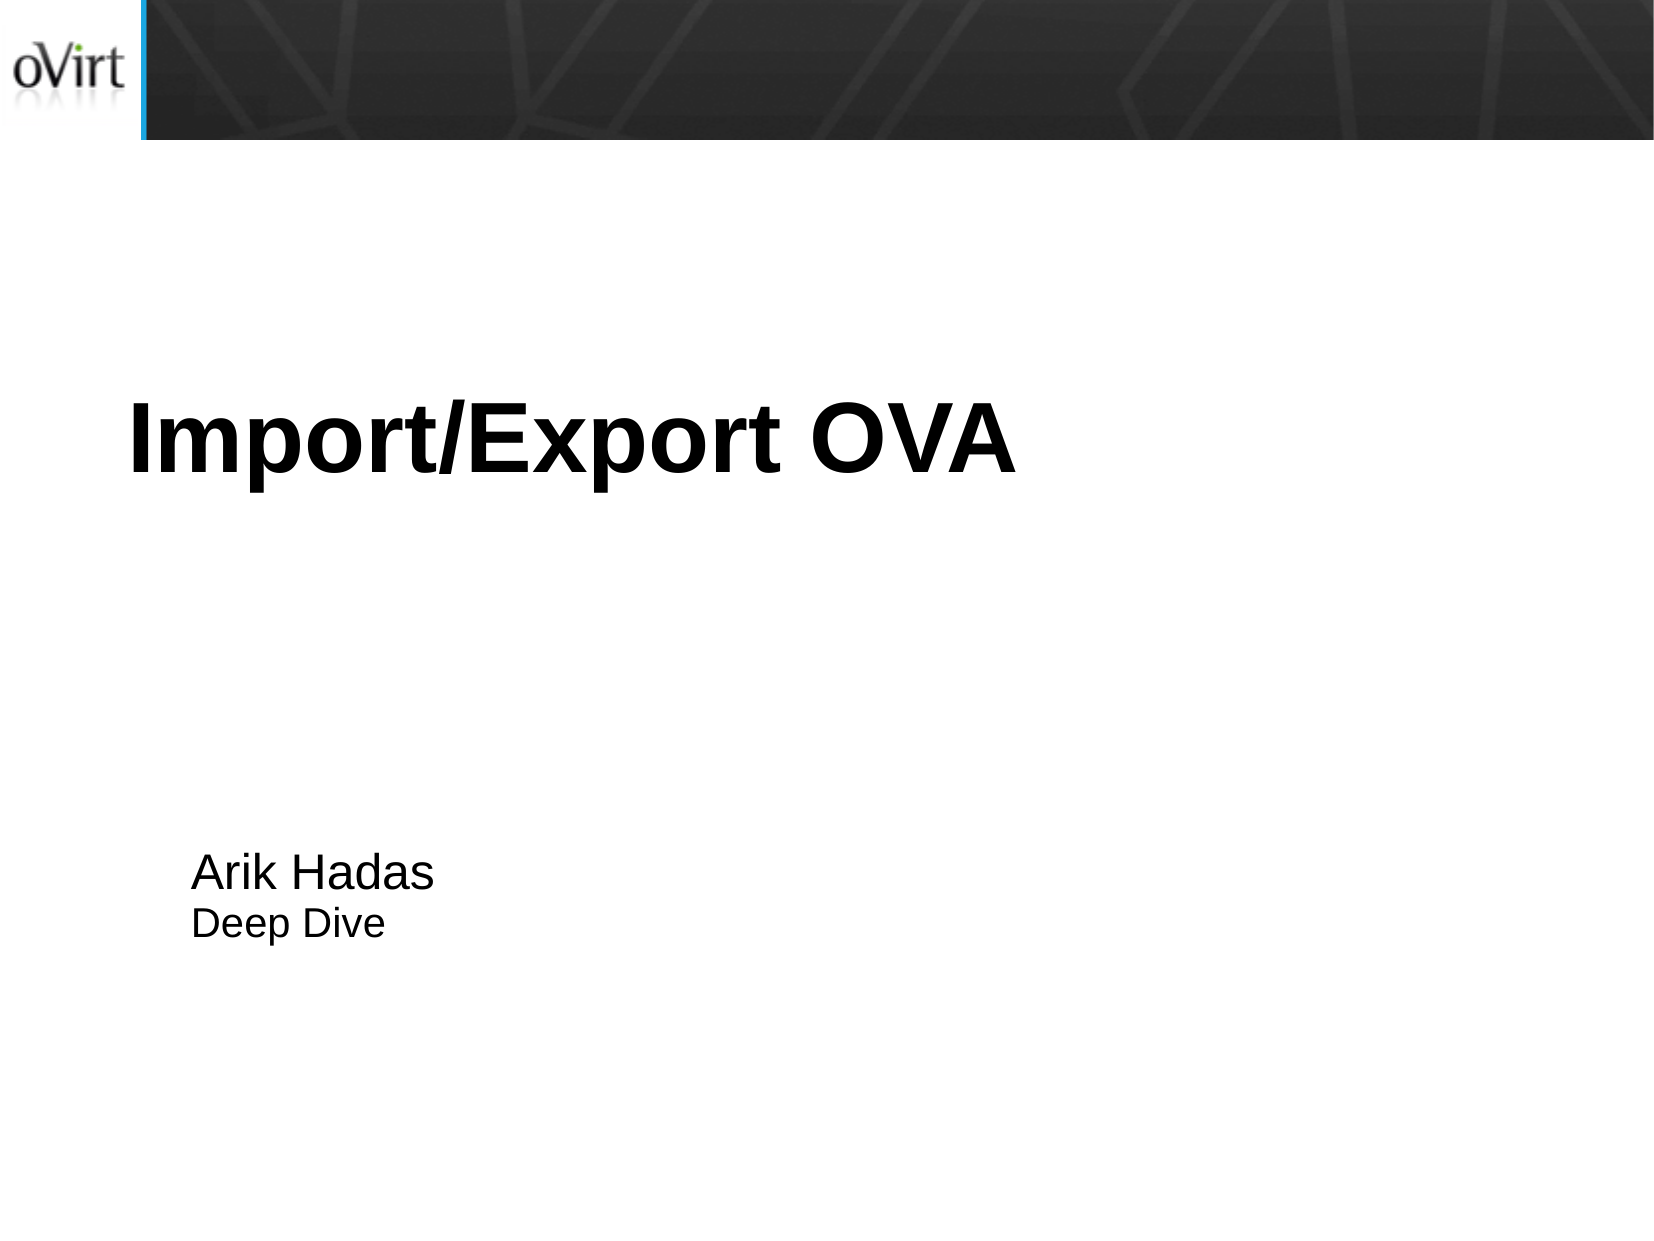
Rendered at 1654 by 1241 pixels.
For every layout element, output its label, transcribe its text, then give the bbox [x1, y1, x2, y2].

text_box Import/Export OVA [112, 374, 1549, 613]
picture [0, 0, 1654, 140]
text_box Arik Hadas Deep Dive [176, 669, 1549, 1122]
